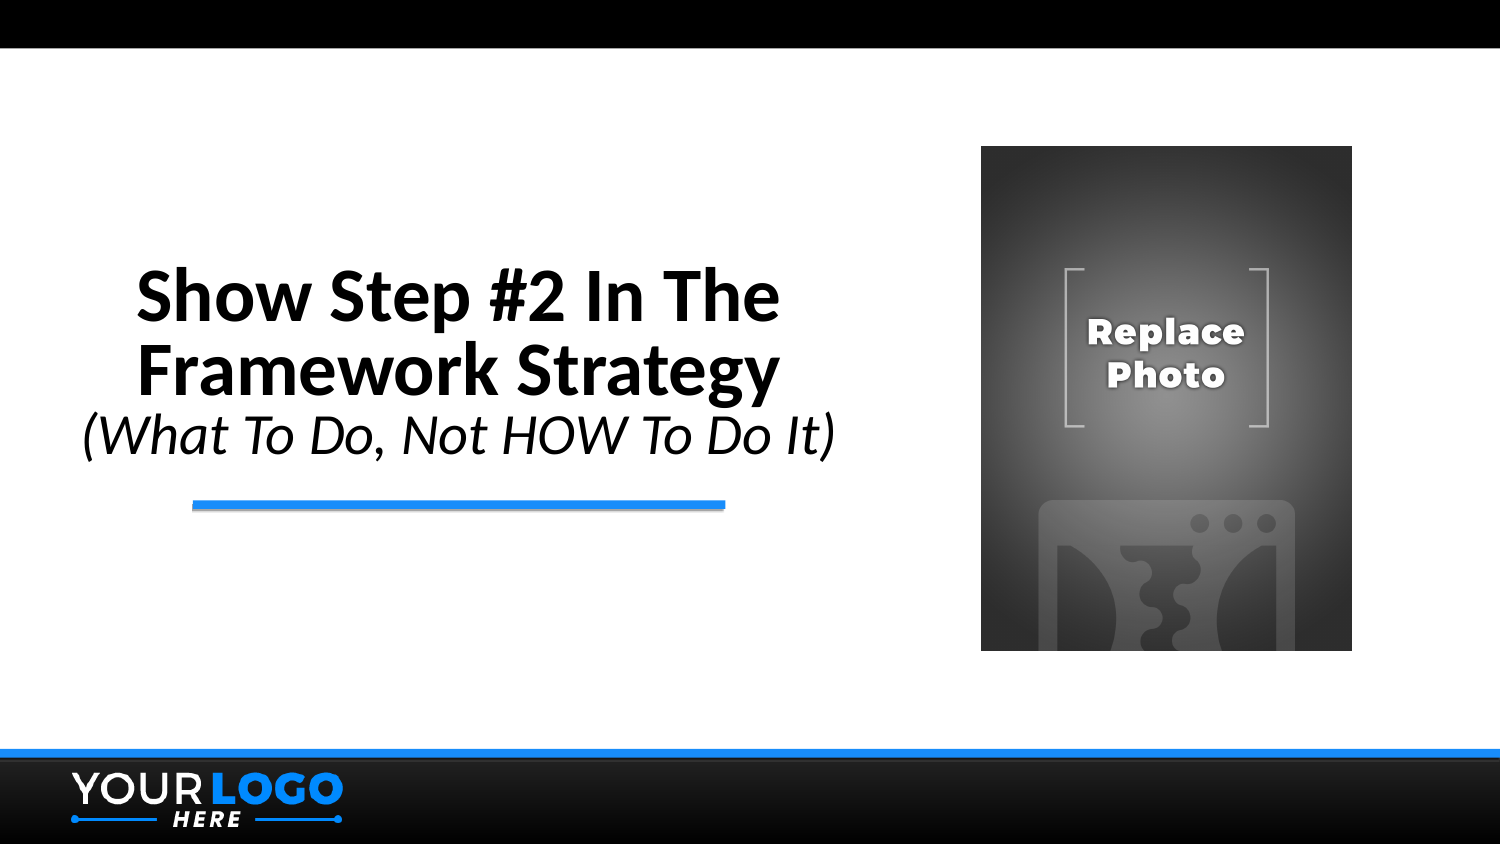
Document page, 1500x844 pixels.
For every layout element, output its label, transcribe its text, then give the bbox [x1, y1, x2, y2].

picture [981, 146, 1352, 651]
text_box [192, 500, 726, 509]
text_box [0, 0, 1500, 49]
picture [66, 766, 346, 831]
text_box Show Step #2 In The Framework Strategy (What To Do, Not HOW To Do It) [51, 252, 867, 476]
